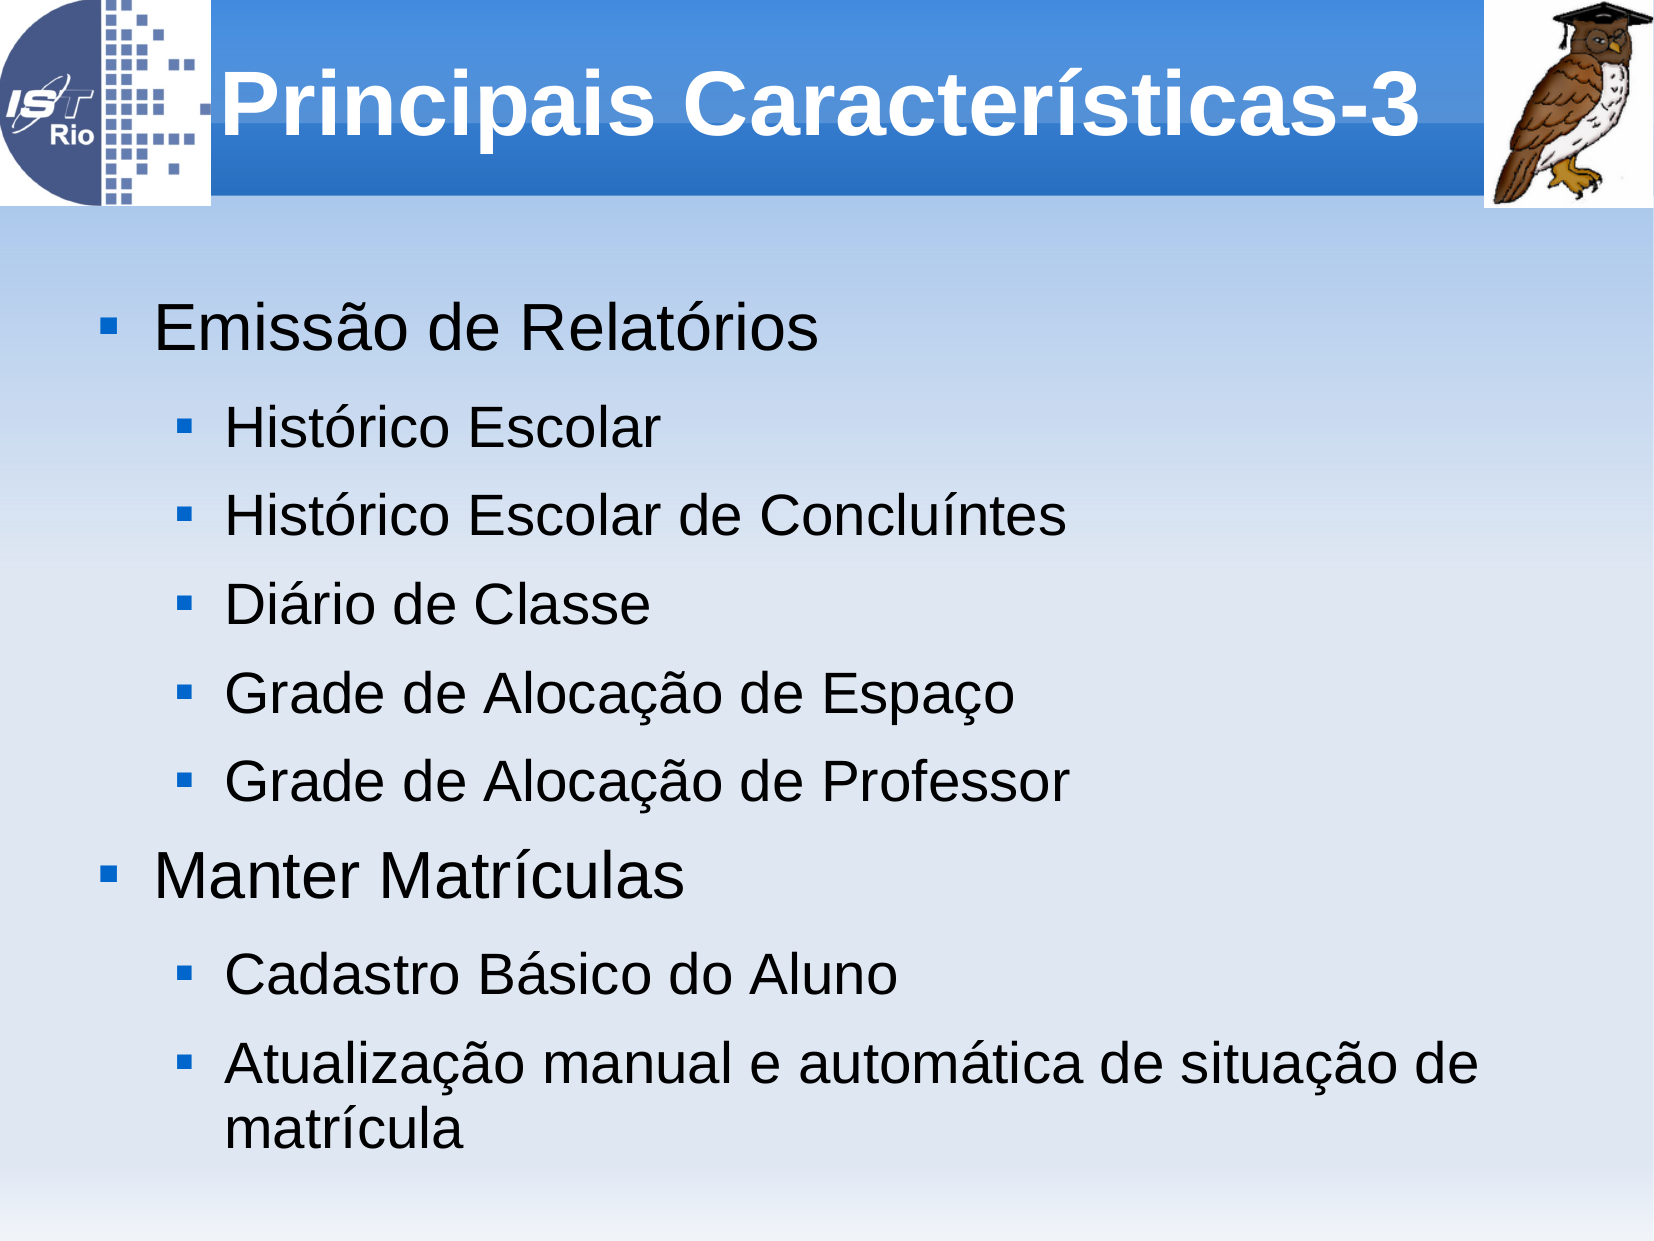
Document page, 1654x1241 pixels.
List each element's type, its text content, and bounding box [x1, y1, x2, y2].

picture [0, 0, 1654, 1241]
list Emissão de Relatórios Histórico Escolar Histórico Escolar de Concluíntes Diário de Classe Grade de Alocação de Espaço Grade de Alocação de Professor Manter Matrículas Cadastro Básico do Aluno Atualização manual e automática de situação de matrícula [82, 290, 1571, 1161]
title Principais Características-3 [76, 7, 1565, 200]
